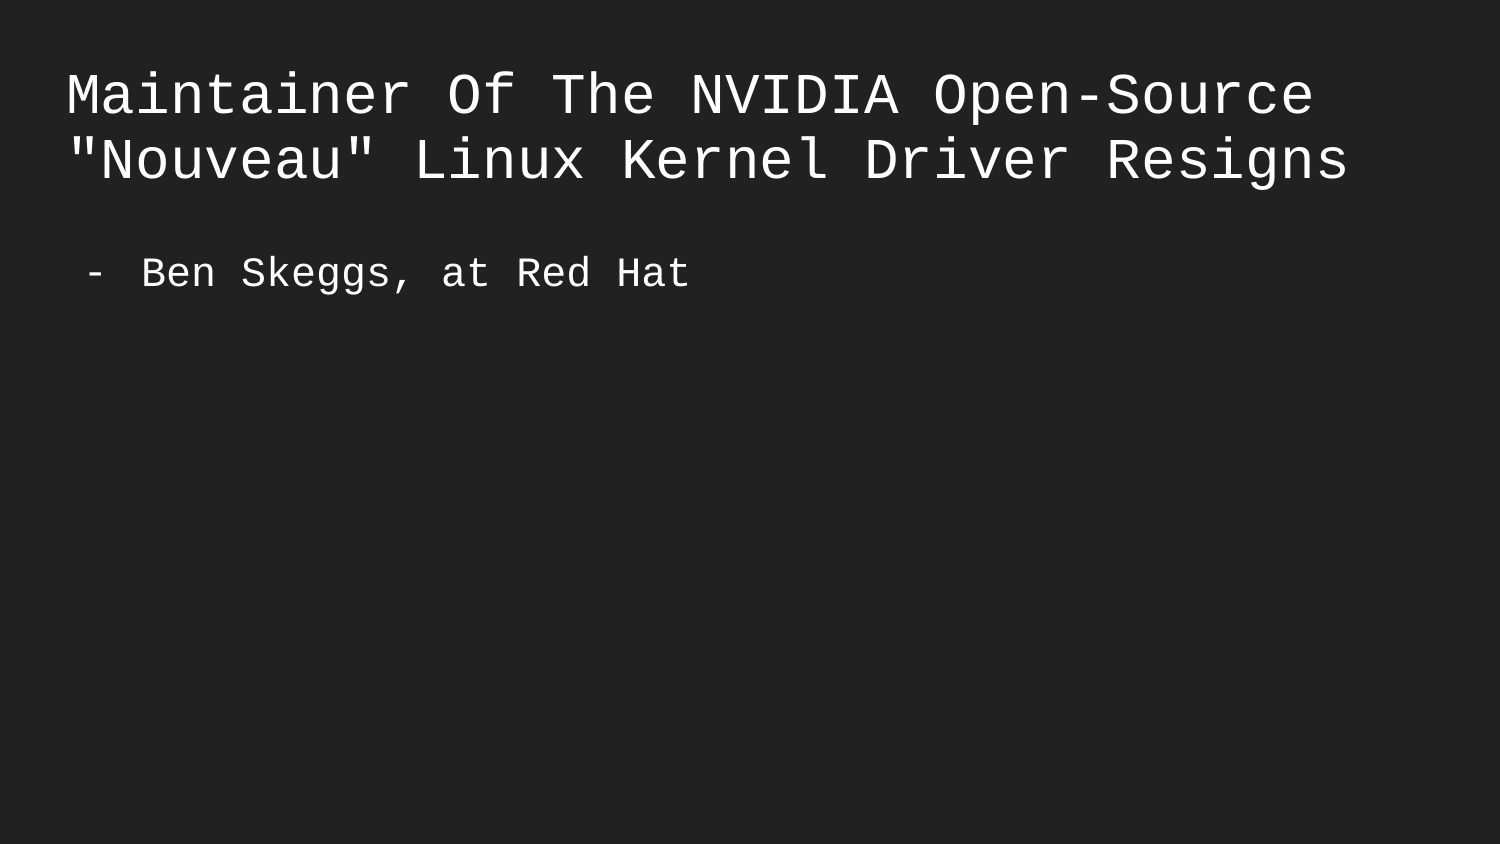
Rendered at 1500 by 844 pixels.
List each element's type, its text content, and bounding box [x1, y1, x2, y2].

list Ben Skeggs, at Red Hat [51, 229, 1449, 790]
title Maintainer Of The NVIDIA Open-Source "Nouveau" Linux Kernel Driver Resigns [51, 50, 1449, 213]
